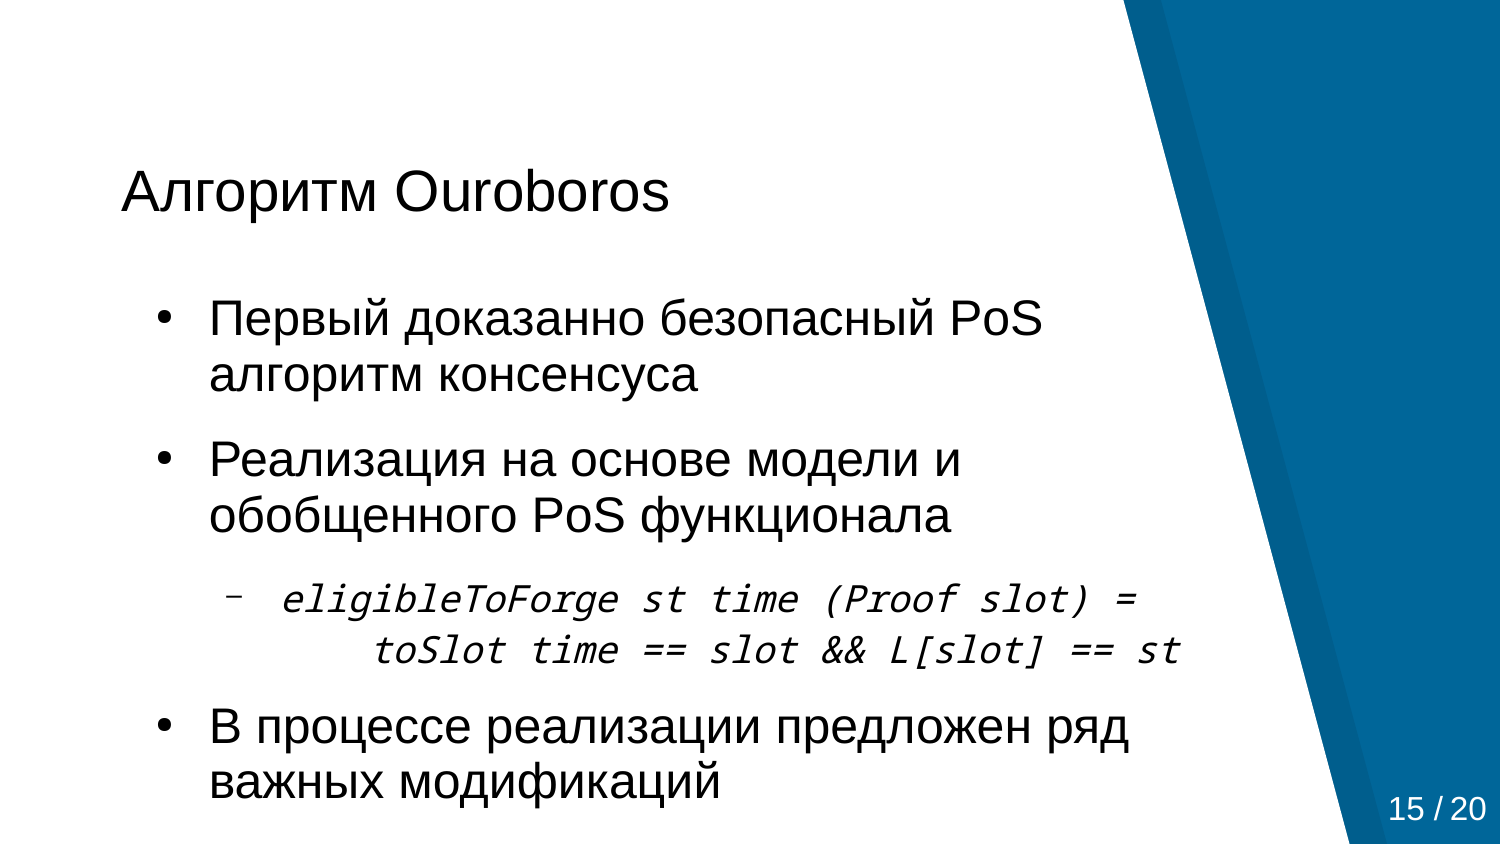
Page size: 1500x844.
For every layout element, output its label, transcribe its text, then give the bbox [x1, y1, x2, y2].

title Алгоритм Ouroboros [121, 110, 1193, 272]
list Первый доказанно безопасный PoS алгоритм консенсуса Реализация на основе модели и обобщенного PoS функционала eligibleToForge st time (Proof slot) = toSlot time == slot && L[slot] == st В процессе реализации предложен ряд важных модификаций [137, 290, 1193, 804]
